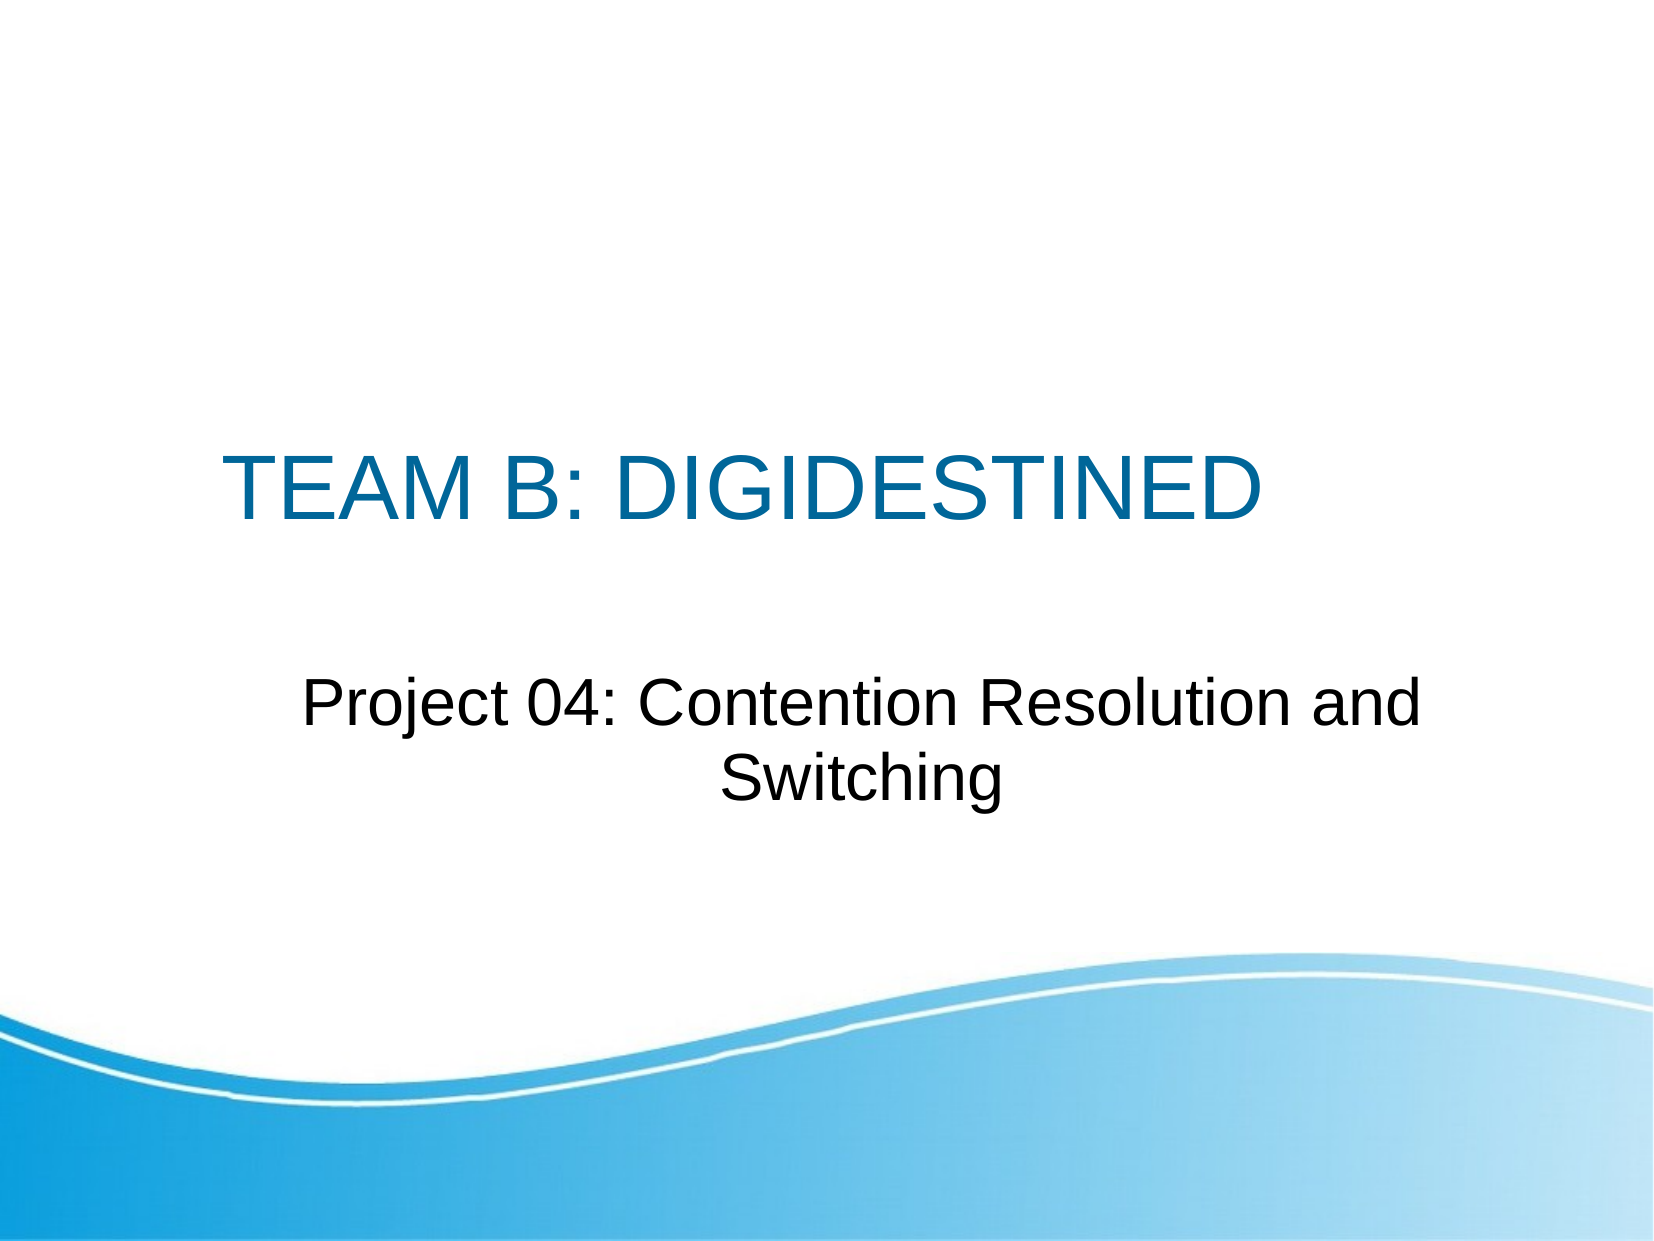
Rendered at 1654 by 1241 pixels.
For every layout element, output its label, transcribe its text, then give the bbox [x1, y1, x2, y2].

list Project 04: Contention Resolution and Switching [82, 665, 1571, 1010]
title TEAM B: DIGIDESTINED [0, 384, 1489, 592]
picture [0, 952, 1654, 1241]
